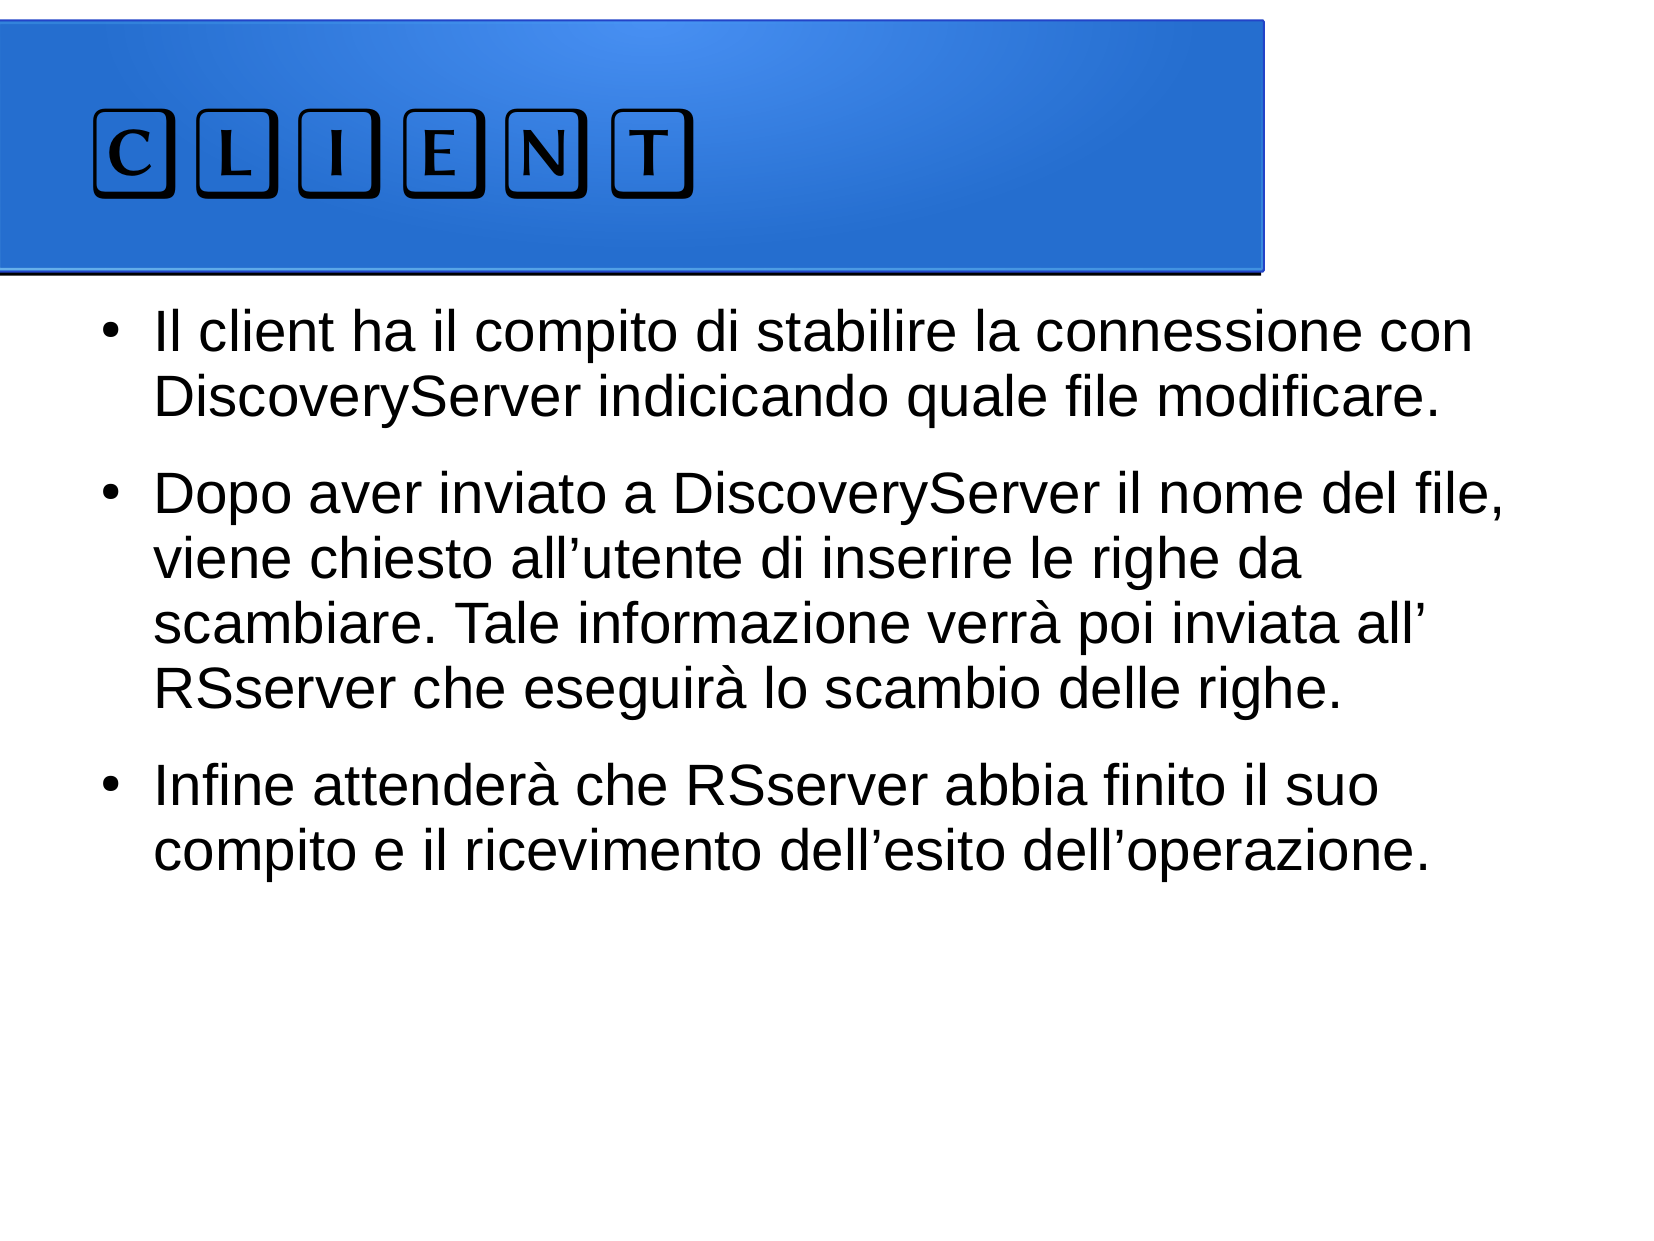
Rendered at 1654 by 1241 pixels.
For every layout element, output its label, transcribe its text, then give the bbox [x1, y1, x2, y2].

list Il client ha il compito di stabilire la connessione con DiscoveryServer indicicando quale file modificare. Dopo aver inviato a DiscoveryServer il nome del file, viene chiesto all’utente di inserire le righe da scambiare. Tale informazione verrà poi inviata all’ RSserver che eseguirà lo scambio delle righe. Infine attenderà che RSserver abbia finito il suo compito e il ricevimento dell’esito dell’operazione. [82, 299, 1571, 1019]
title CLIENT [82, 47, 1235, 252]
